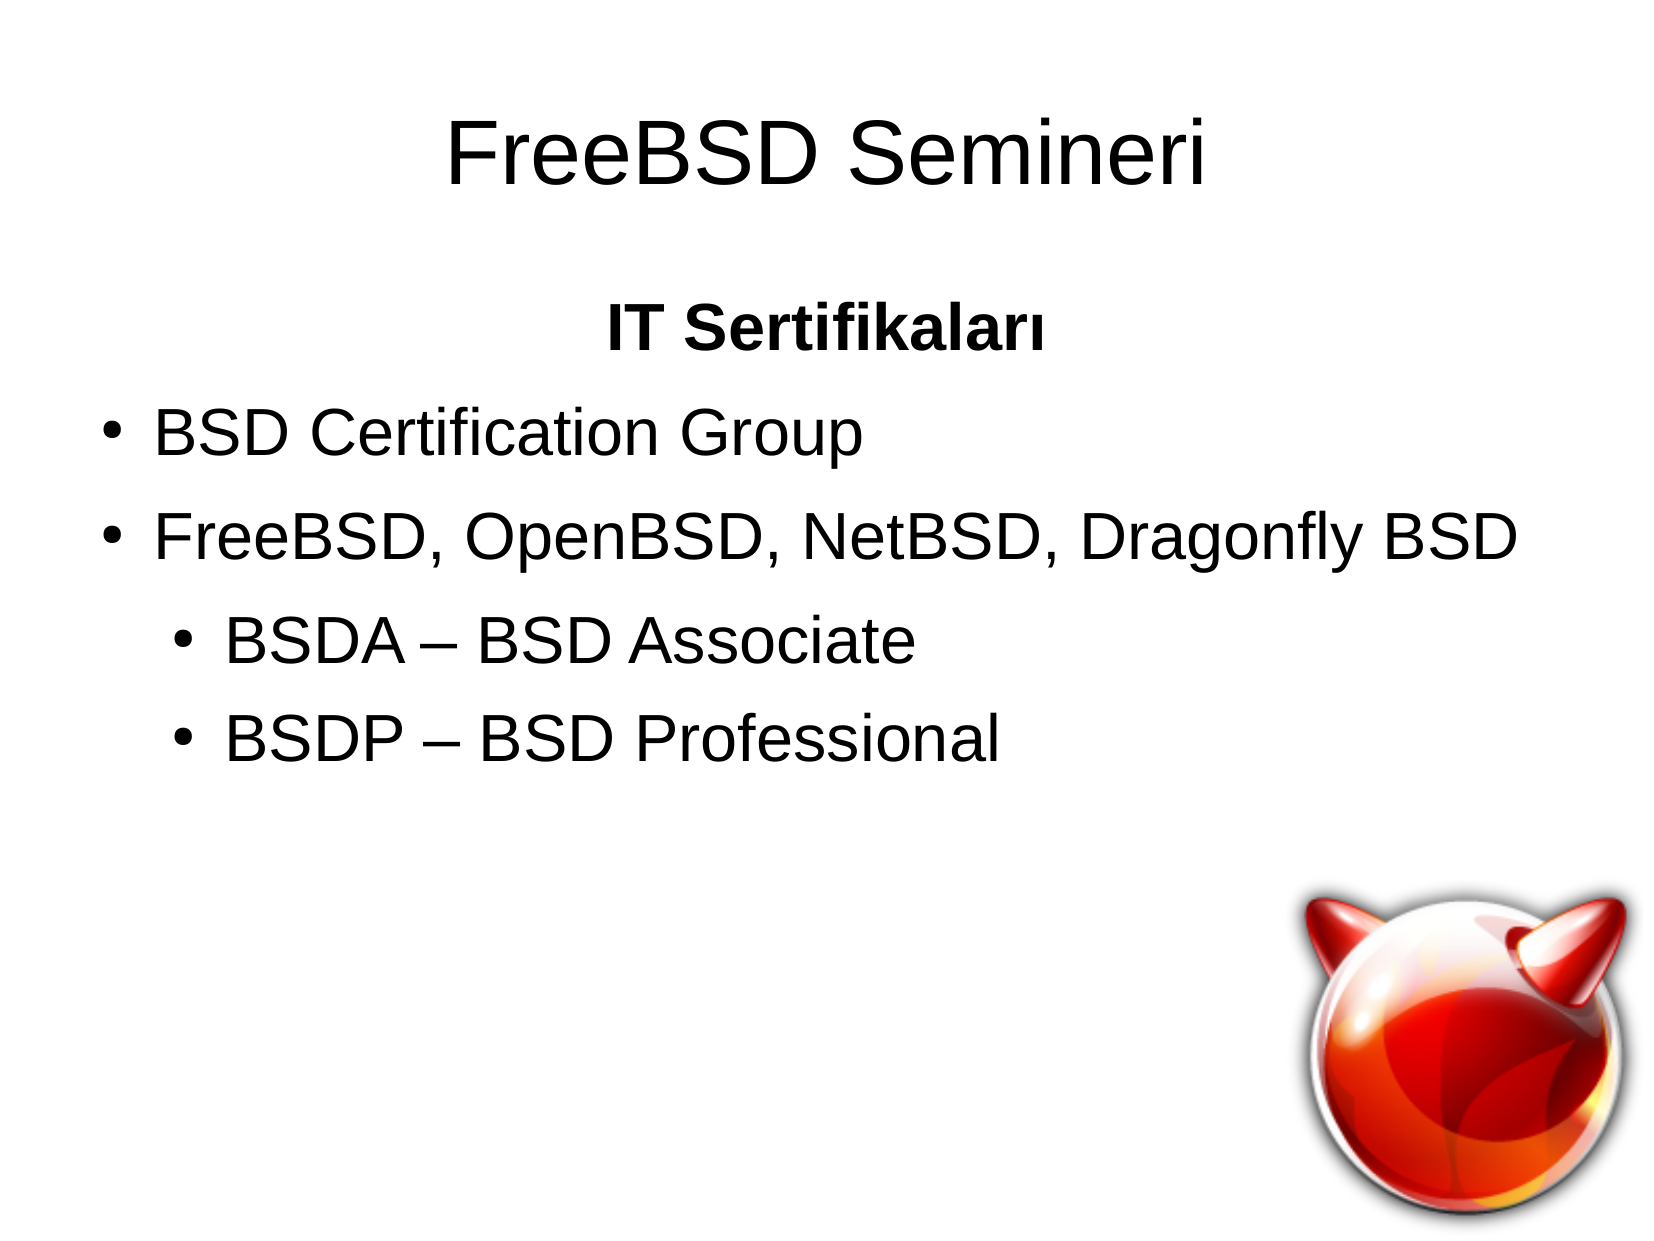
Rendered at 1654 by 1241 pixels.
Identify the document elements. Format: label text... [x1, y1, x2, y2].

picture [1282, 875, 1654, 1241]
title FreeBSD Semineri [82, 49, 1571, 257]
list IT Sertifikaları BSD Certification Group FreeBSD, OpenBSD, NetBSD, Dragonfly BSD BSDA – BSD Associate BSDP – BSD Professional [82, 290, 1571, 1109]
